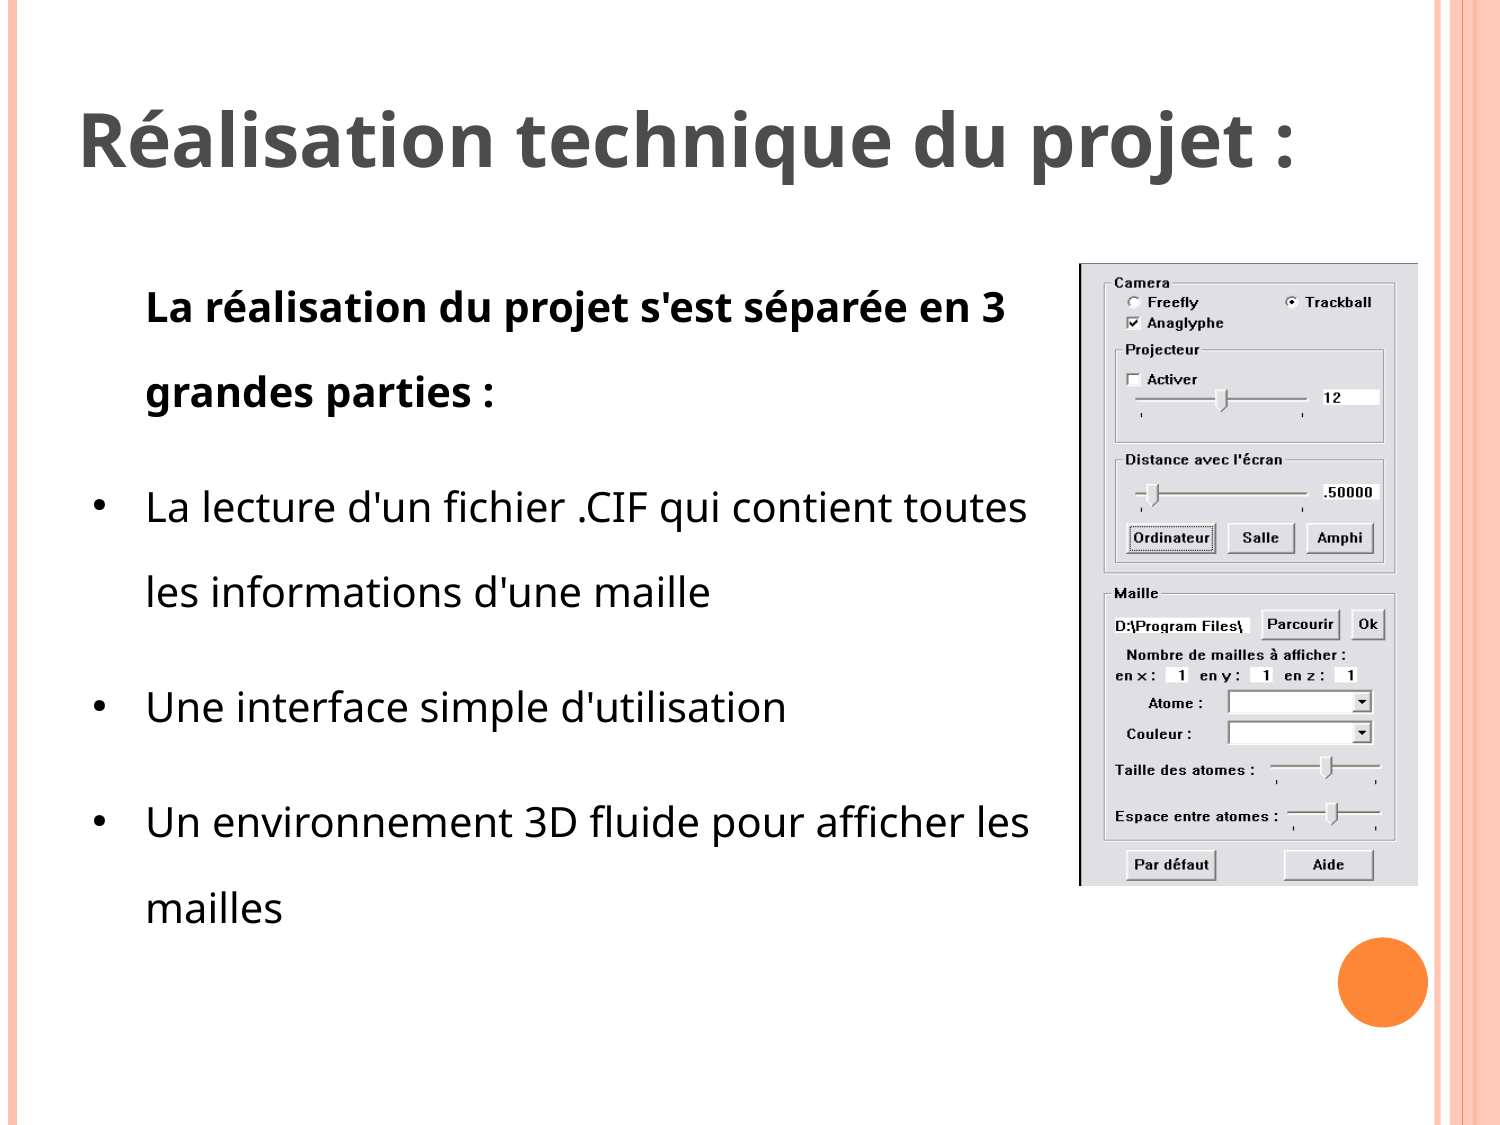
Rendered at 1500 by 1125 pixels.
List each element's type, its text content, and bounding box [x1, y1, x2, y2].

list La réalisation du projet s'est séparée en 3 grandes parties : La lecture d'un fichier .CIF qui contient toutes les informations d'une maille Une interface simple d'utilisation Un environnement 3D fluide pour afficher les mailles [74, 248, 1093, 1034]
picture [1079, 263, 1418, 886]
title Réalisation technique du projet : [75, 45, 1300, 233]
